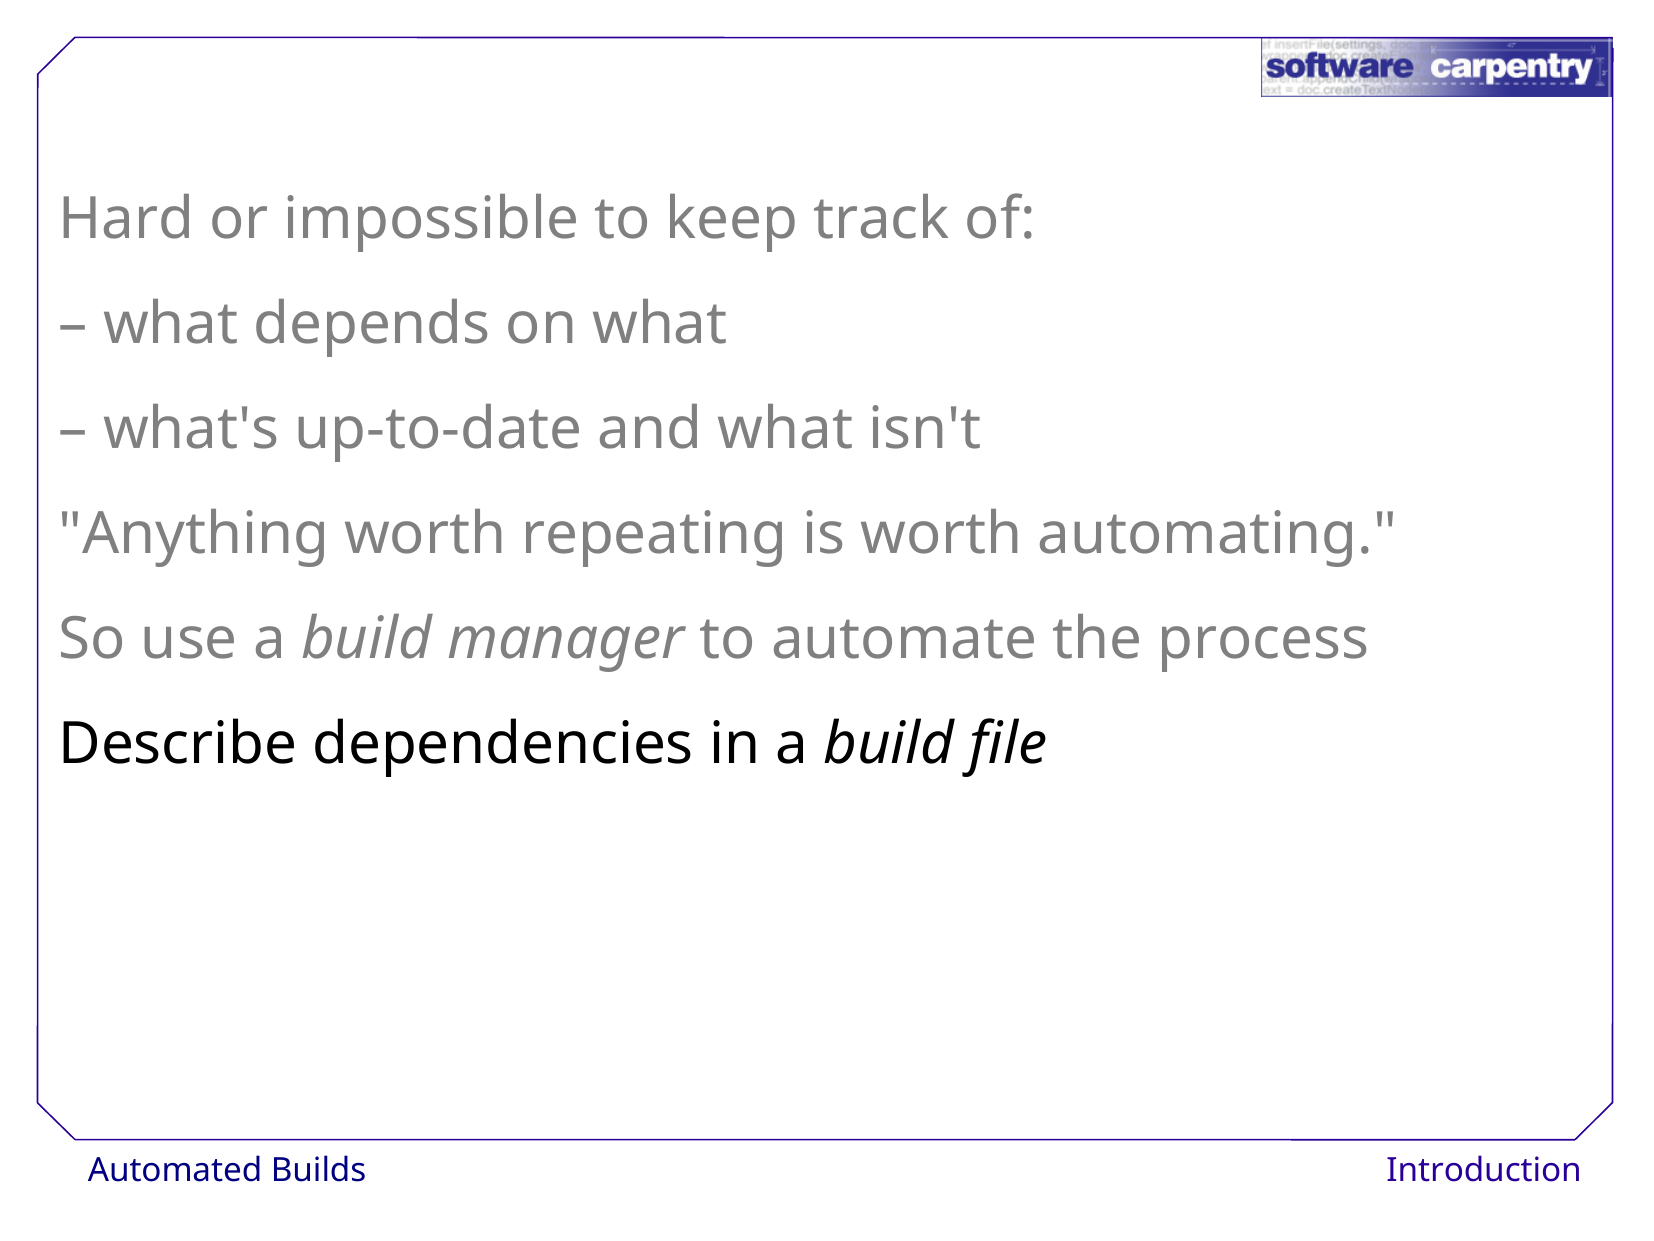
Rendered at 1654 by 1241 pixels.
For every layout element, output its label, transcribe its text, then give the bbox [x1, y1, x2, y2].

text_box Hard or impossible to keep track of: – what depends on what – what's up-to-date and what isn't "Anything worth repeating is worth automating." So use a build manager to automate the process Describe dependencies in a build file [43, 137, 1563, 784]
picture [1261, 39, 1613, 97]
